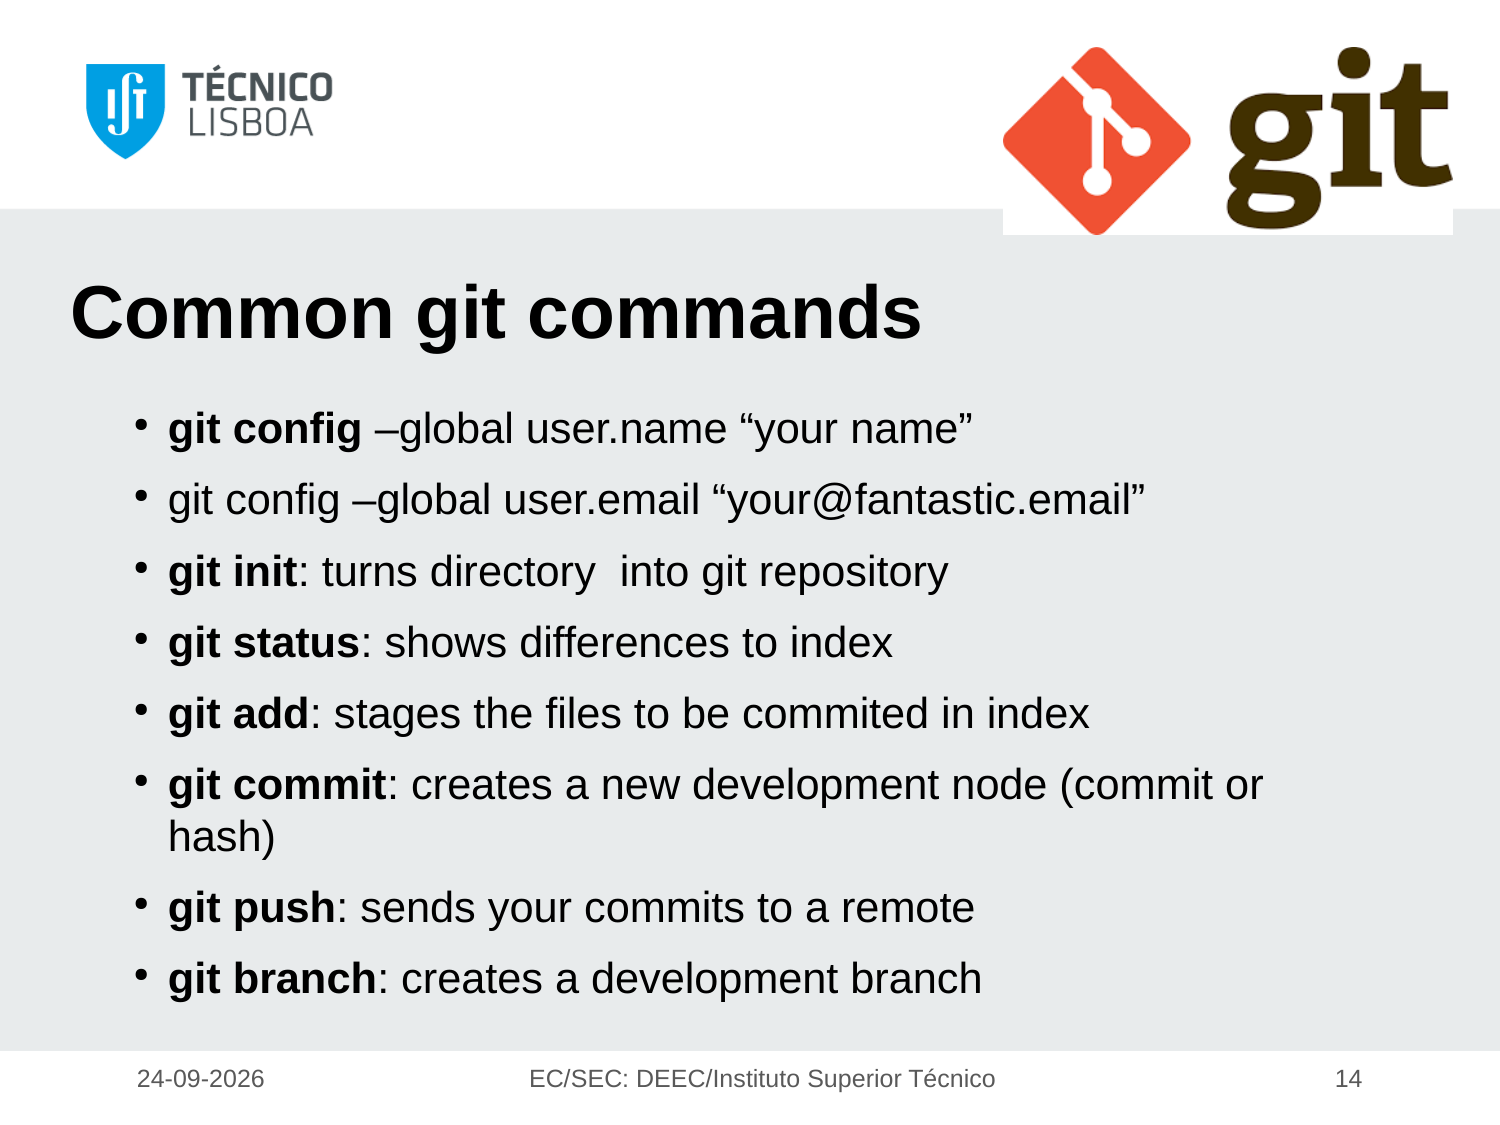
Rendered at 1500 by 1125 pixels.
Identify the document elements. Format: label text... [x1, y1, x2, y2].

slide_number 24-09-2020 [121, 1052, 425, 1103]
footer EC/SEC: DEEC/Instituto Superior Técnico [512, 1052, 1021, 1103]
picture [0, 0, 1500, 1125]
title Common git commands [55, 237, 1312, 381]
slide_number <number> [1077, 1052, 1378, 1103]
list git config –global user.name “your name” git config –global user.email “your@fantastic.email” git init: turns directory into git repository git status: shows differences to index git add: stages the files to be commited in index git commit: creates a new development node (commit or hash) git push: sends your commits to a remote git branch: creates a development branch [121, 400, 1378, 1005]
